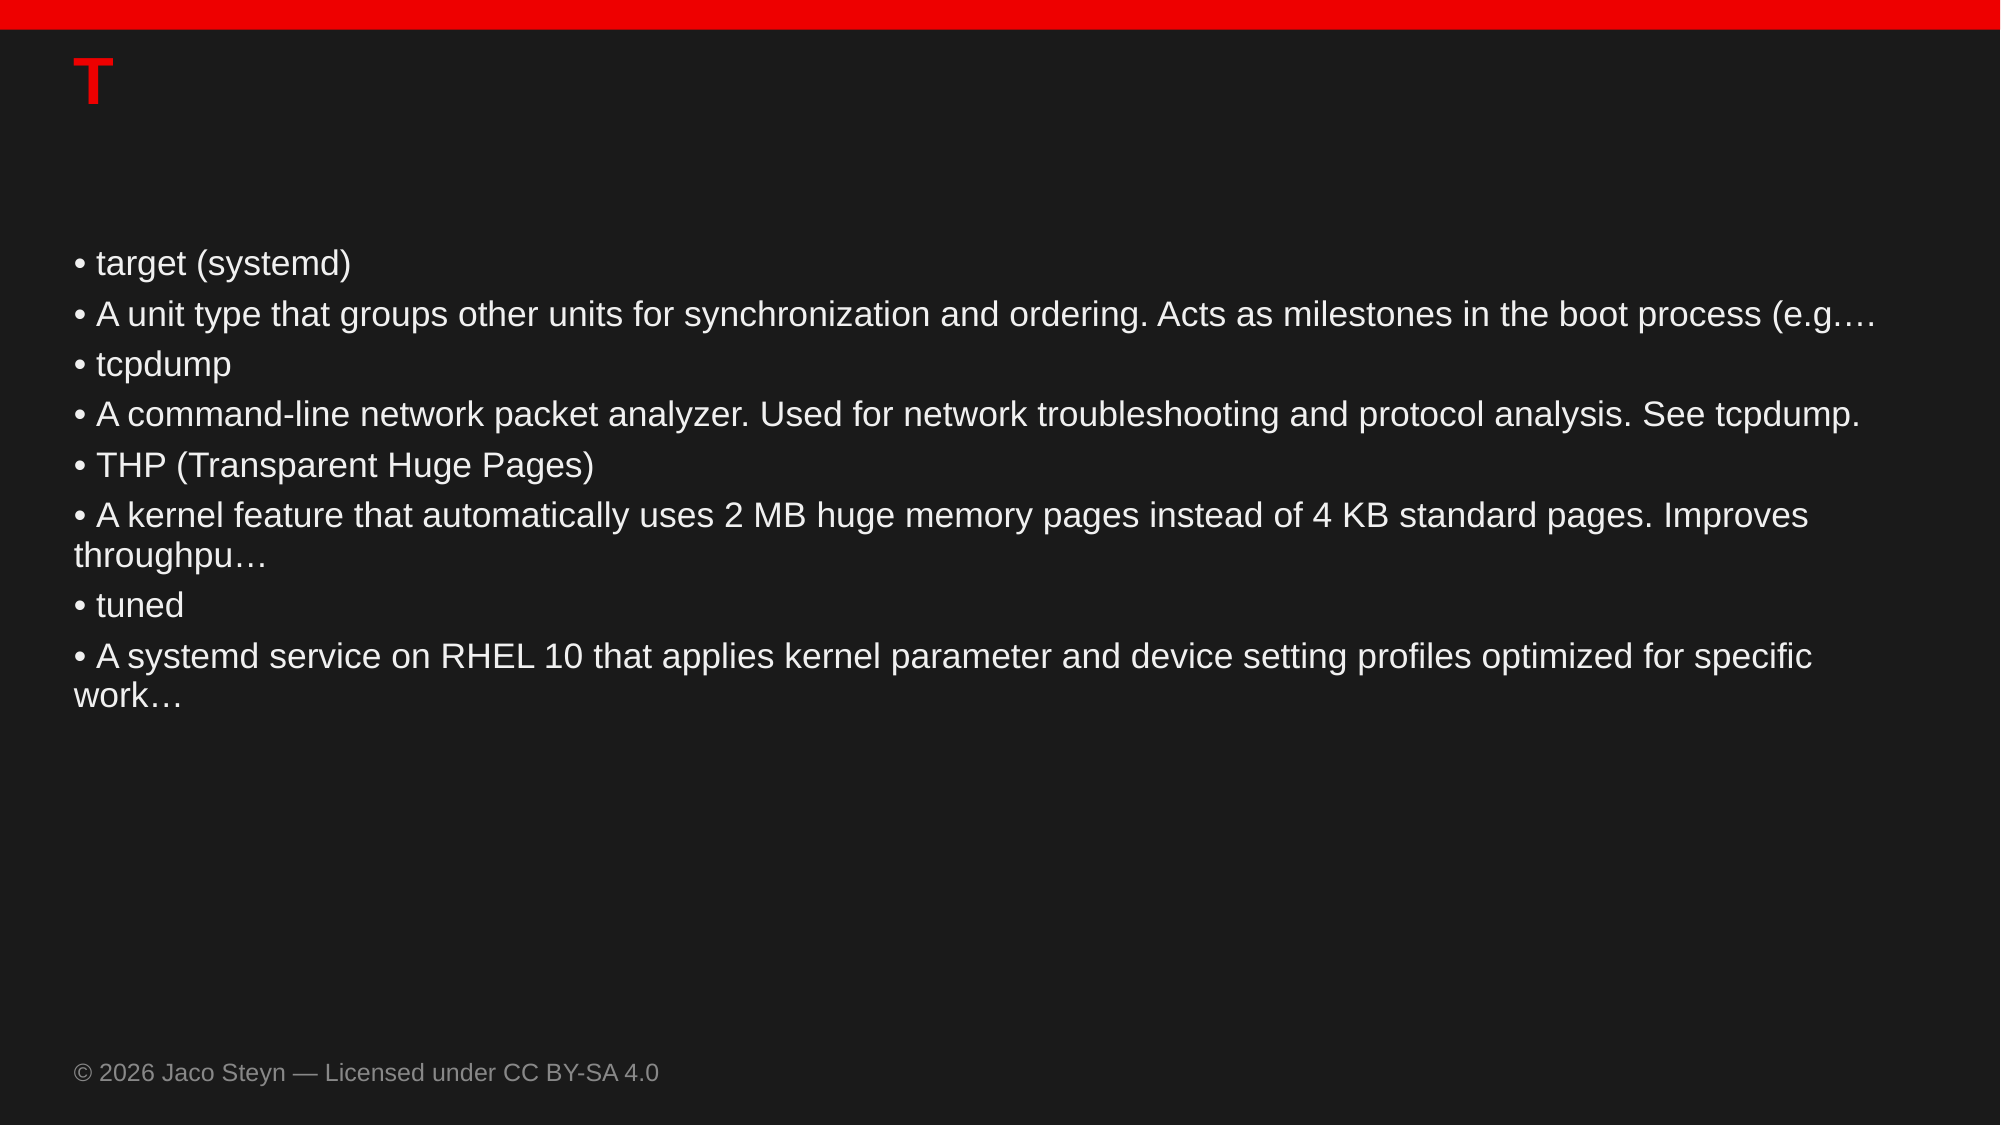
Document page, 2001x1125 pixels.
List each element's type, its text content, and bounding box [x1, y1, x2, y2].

text_box © 2026 Jaco Steyn — Licensed under CC BY-SA 4.0 [59, 1051, 1942, 1093]
text_box [0, 0, 2001, 30]
text_box T [59, 36, 1942, 208]
text_box • target (systemd) • A unit type that groups other units for synchronization and ordering. Acts as milestones in the boot process (e.g.… • tcpdump • A command-line network packet analyzer. Used for network troubleshooting and protocol analysis. See tcpdump. • THP (Transparent Huge Pages) • A kernel feature that automatically uses 2 MB huge memory pages instead of 4 KB standard pages. Improves throughpu… • tuned • A systemd service on RHEL 10 that applies kernel parameter and device setting profiles optimized for specific work… [59, 236, 1942, 1037]
